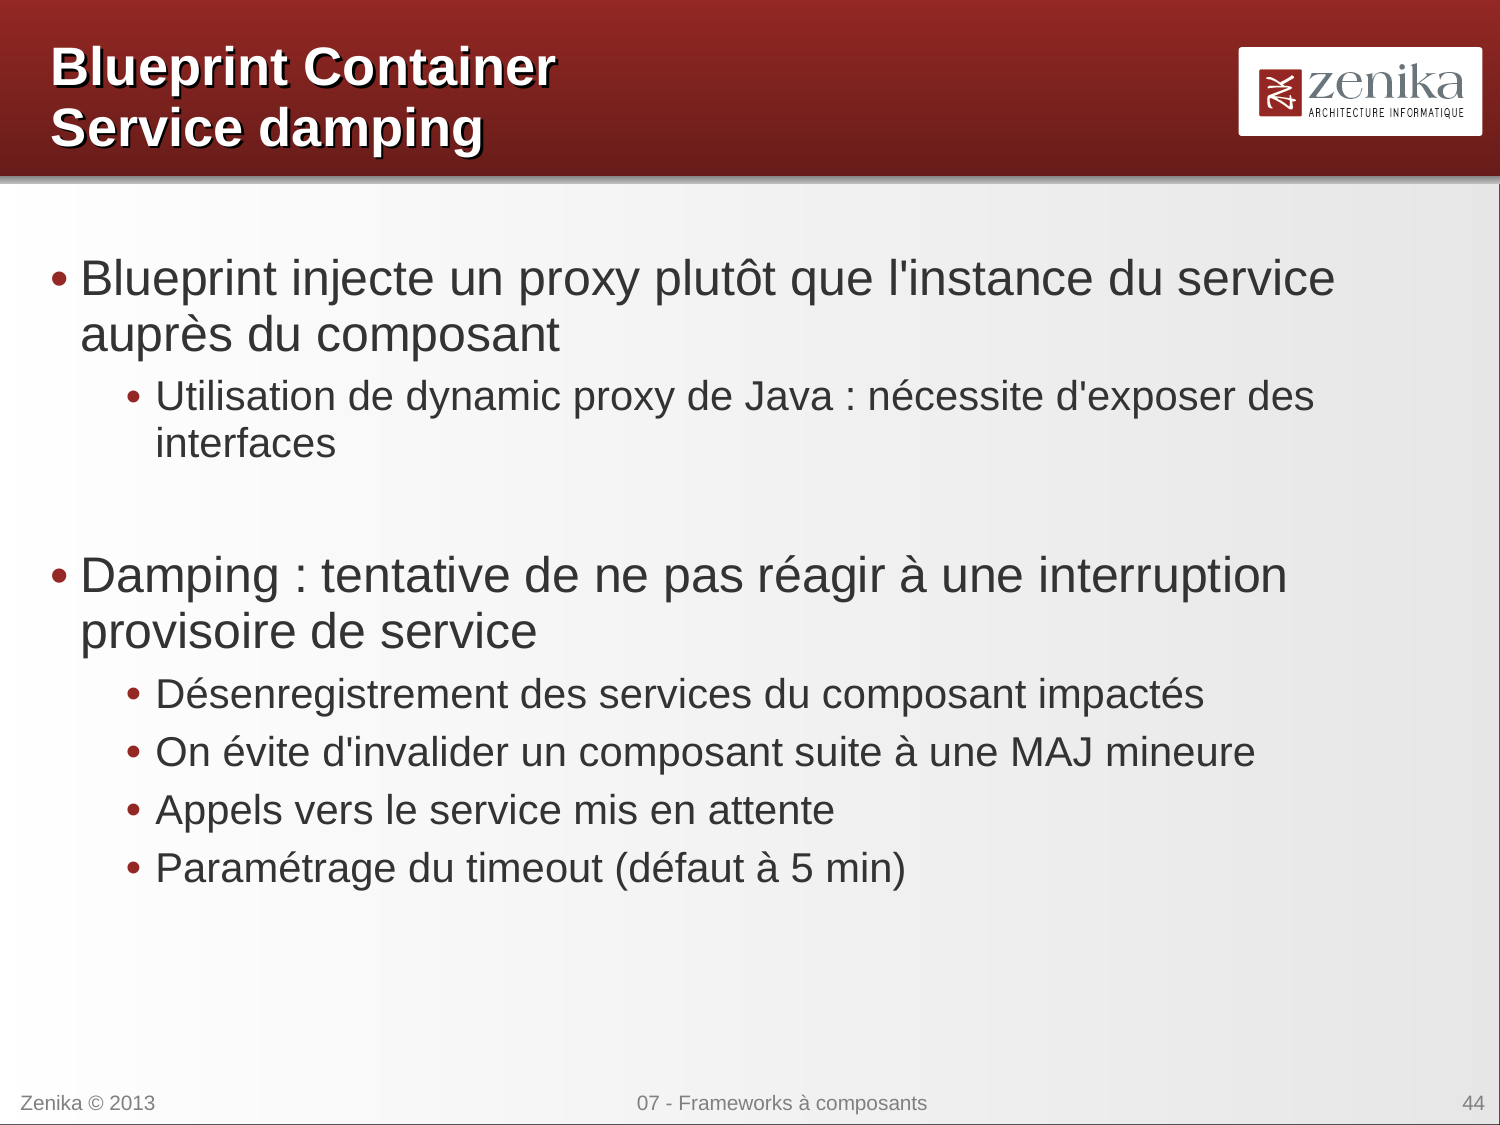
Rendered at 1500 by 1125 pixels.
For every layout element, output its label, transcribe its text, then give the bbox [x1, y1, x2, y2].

title Blueprint Container Service damping [50, 15, 1206, 180]
picture [1257, 58, 1464, 125]
list Blueprint injecte un proxy plutôt que l'instance du service auprès du composant Utilisation de dynamic proxy de Java : nécessite d'exposer des interfaces Damping : tentative de ne pas réagir à une interruption provisoire de service Désenregistrement des services du composant impactés On évite d'invalider un composant suite à une MAJ mineure Appels vers le service mis en attente Paramétrage du timeout (défaut à 5 min) [50, 249, 1435, 1064]
